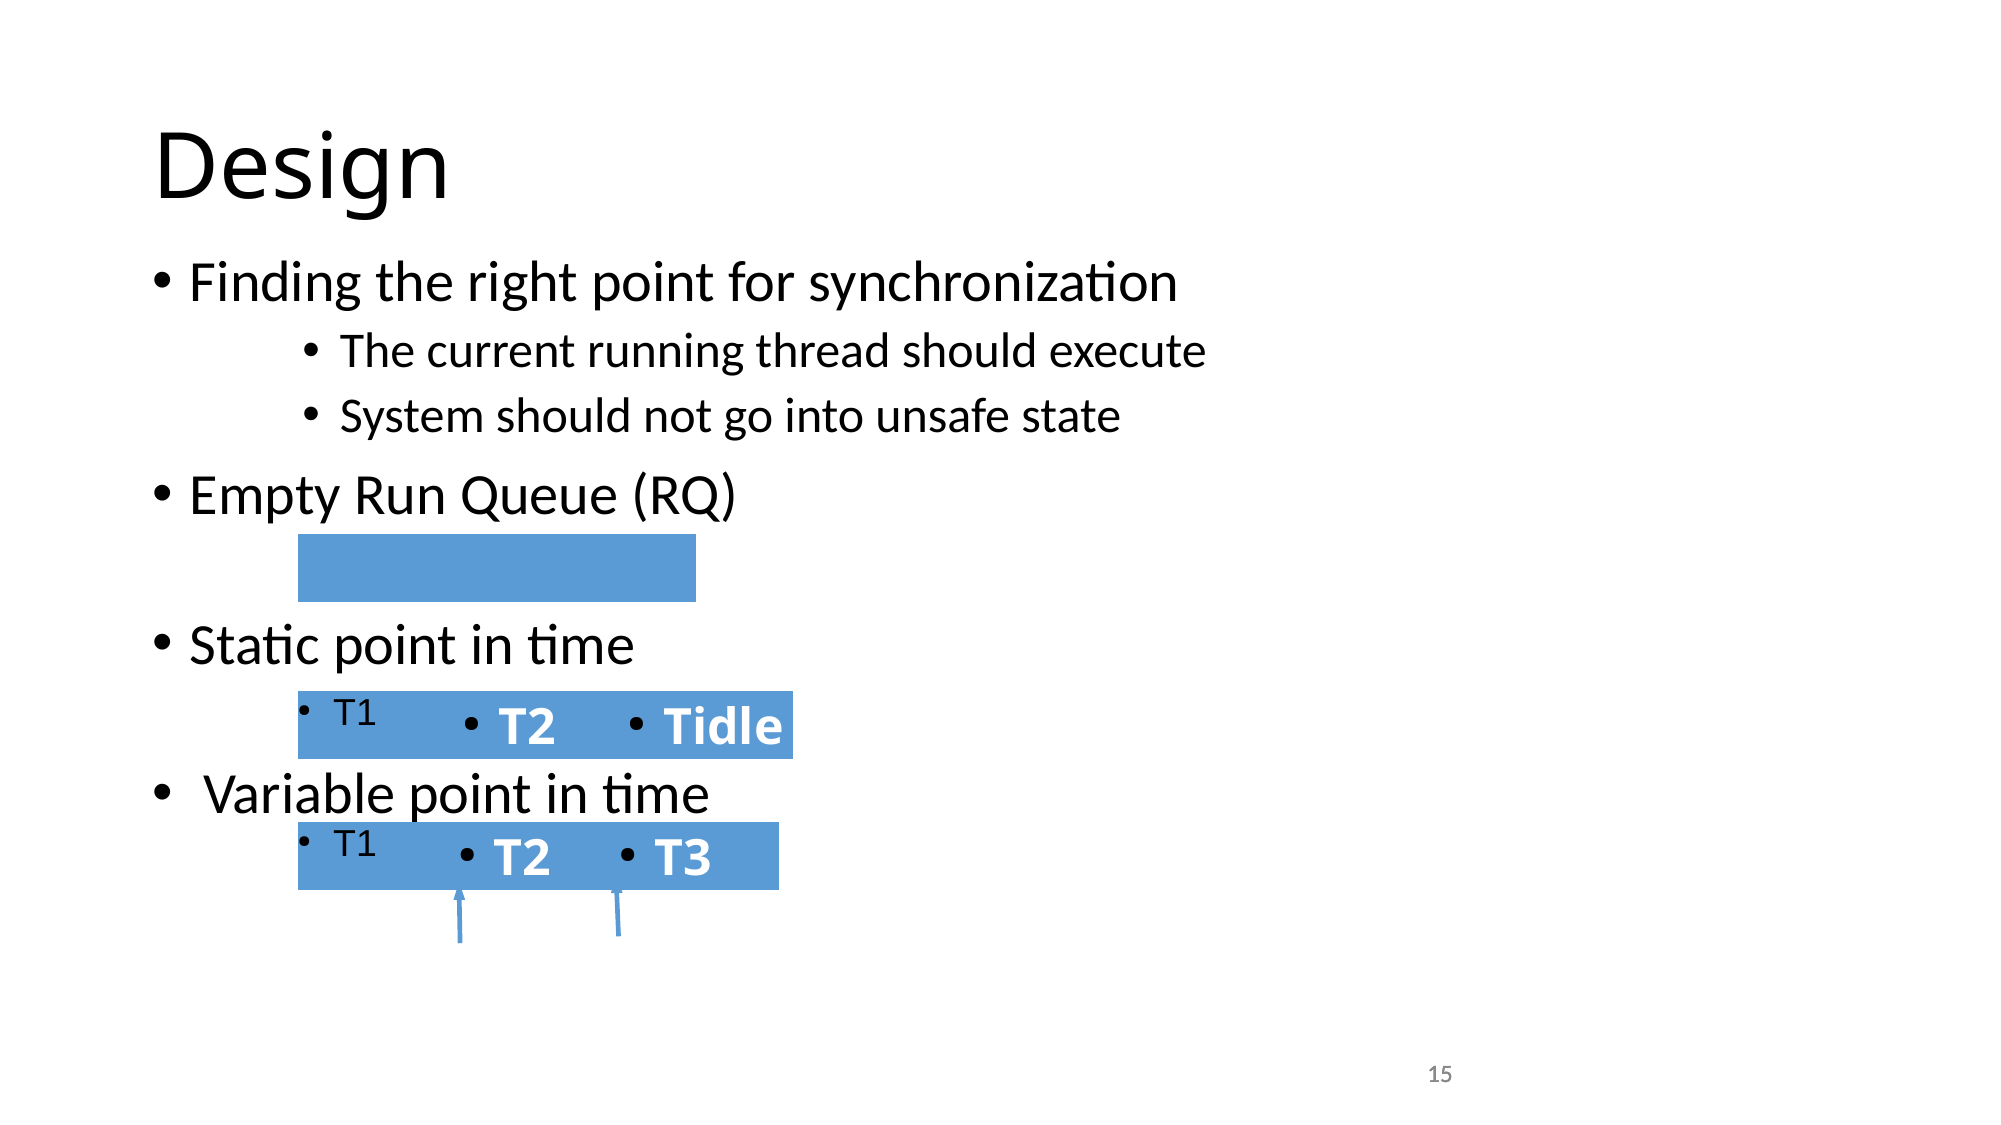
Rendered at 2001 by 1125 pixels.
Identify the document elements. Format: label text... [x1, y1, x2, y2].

list Finding the right point for synchronization The current running thread should execute System should not go into unsafe state Empty Run Queue (RQ) Static point in time Variable point in time [137, 244, 1863, 1014]
text_box [1412, 1042, 1863, 1103]
table_header T3 [619, 822, 779, 890]
title Design [137, 59, 1863, 244]
table_header T2 [458, 822, 619, 890]
table_header Tidle [628, 691, 793, 759]
table_header [563, 534, 696, 602]
table_header [430, 534, 563, 602]
table_header T1 [298, 691, 463, 759]
table_header T1 [298, 822, 458, 890]
table_header [298, 534, 430, 602]
table_header T2 [463, 691, 628, 759]
